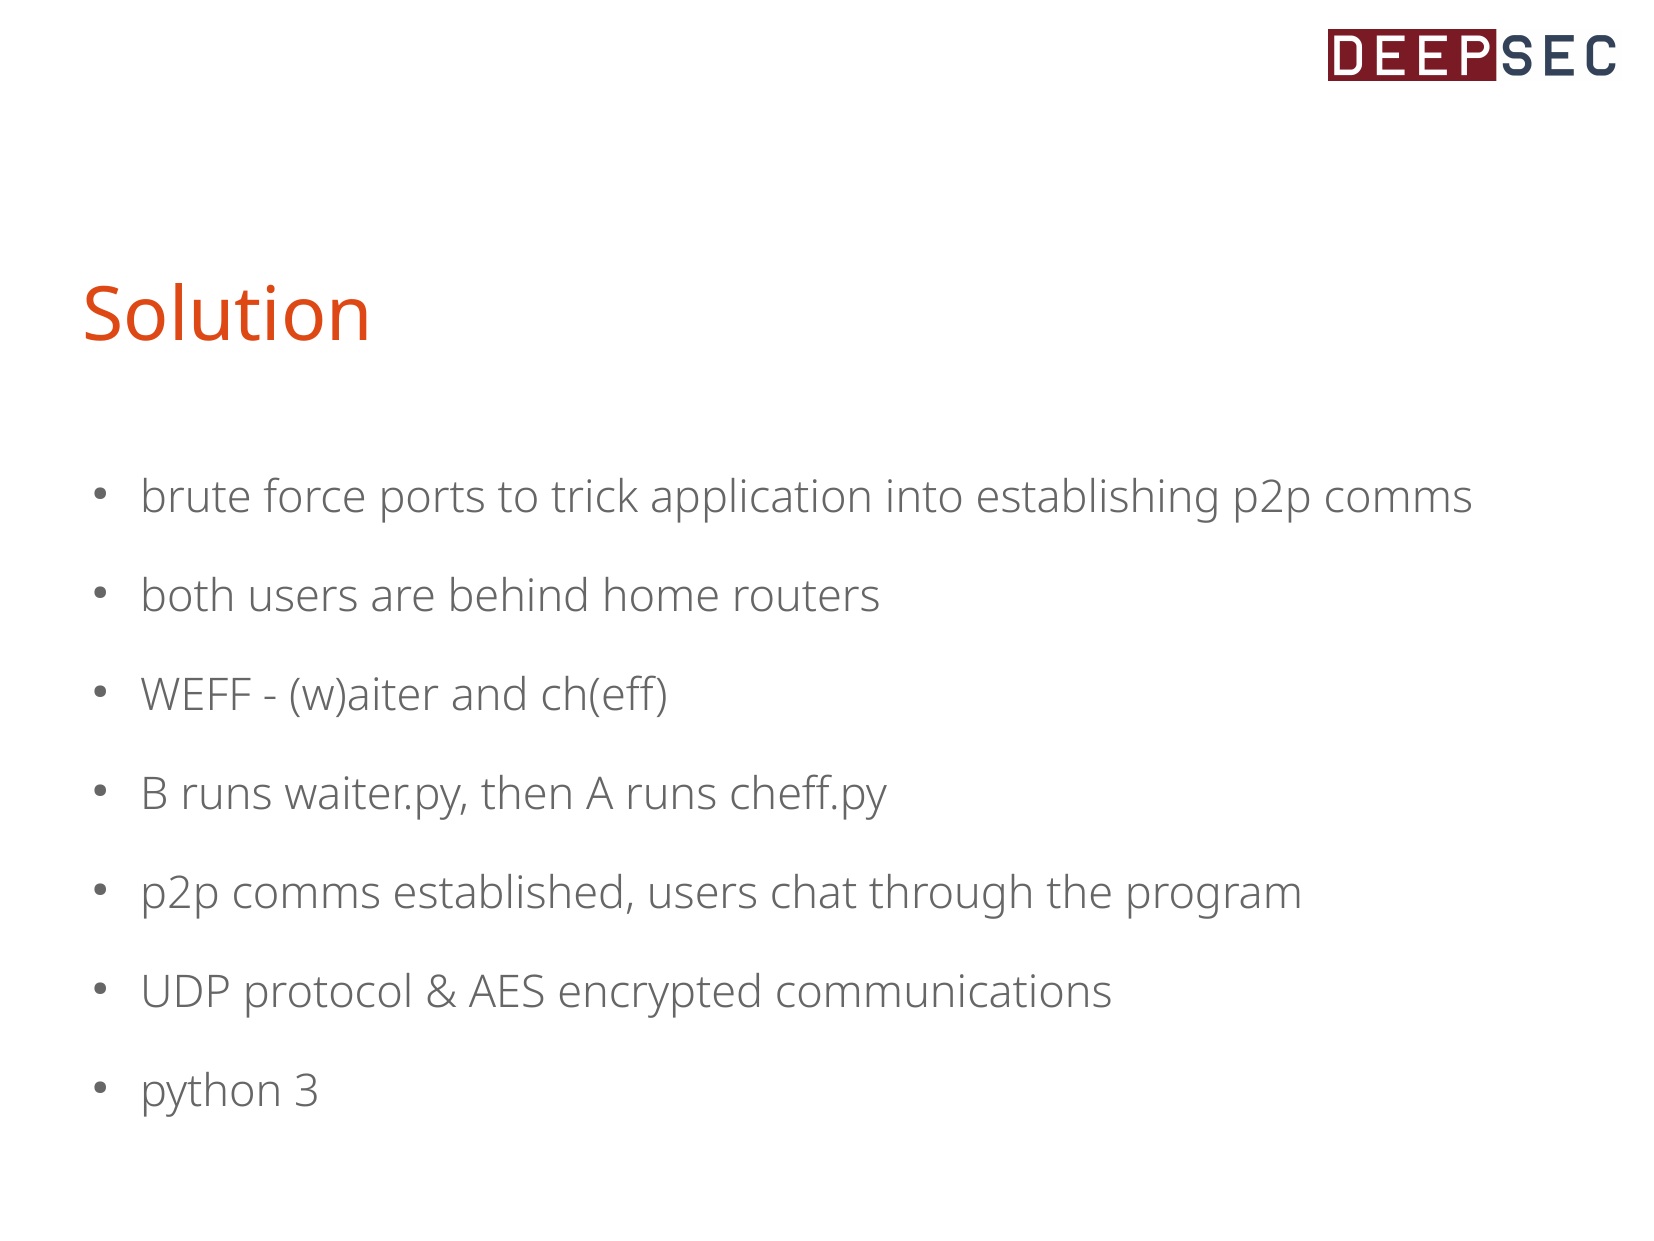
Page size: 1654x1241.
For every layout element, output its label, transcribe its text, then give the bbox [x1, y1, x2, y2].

list brute force ports to trick application into establishing p2p comms both users are behind home routers WEFF - (w)aiter and ch(eff) B runs waiter.py, then A runs cheff.py p2p comms established, users chat through the program UDP protocol & AES encrypted communications python 3 [76, 365, 1565, 1128]
picture [1328, 29, 1623, 81]
title Solution [82, 248, 1571, 375]
